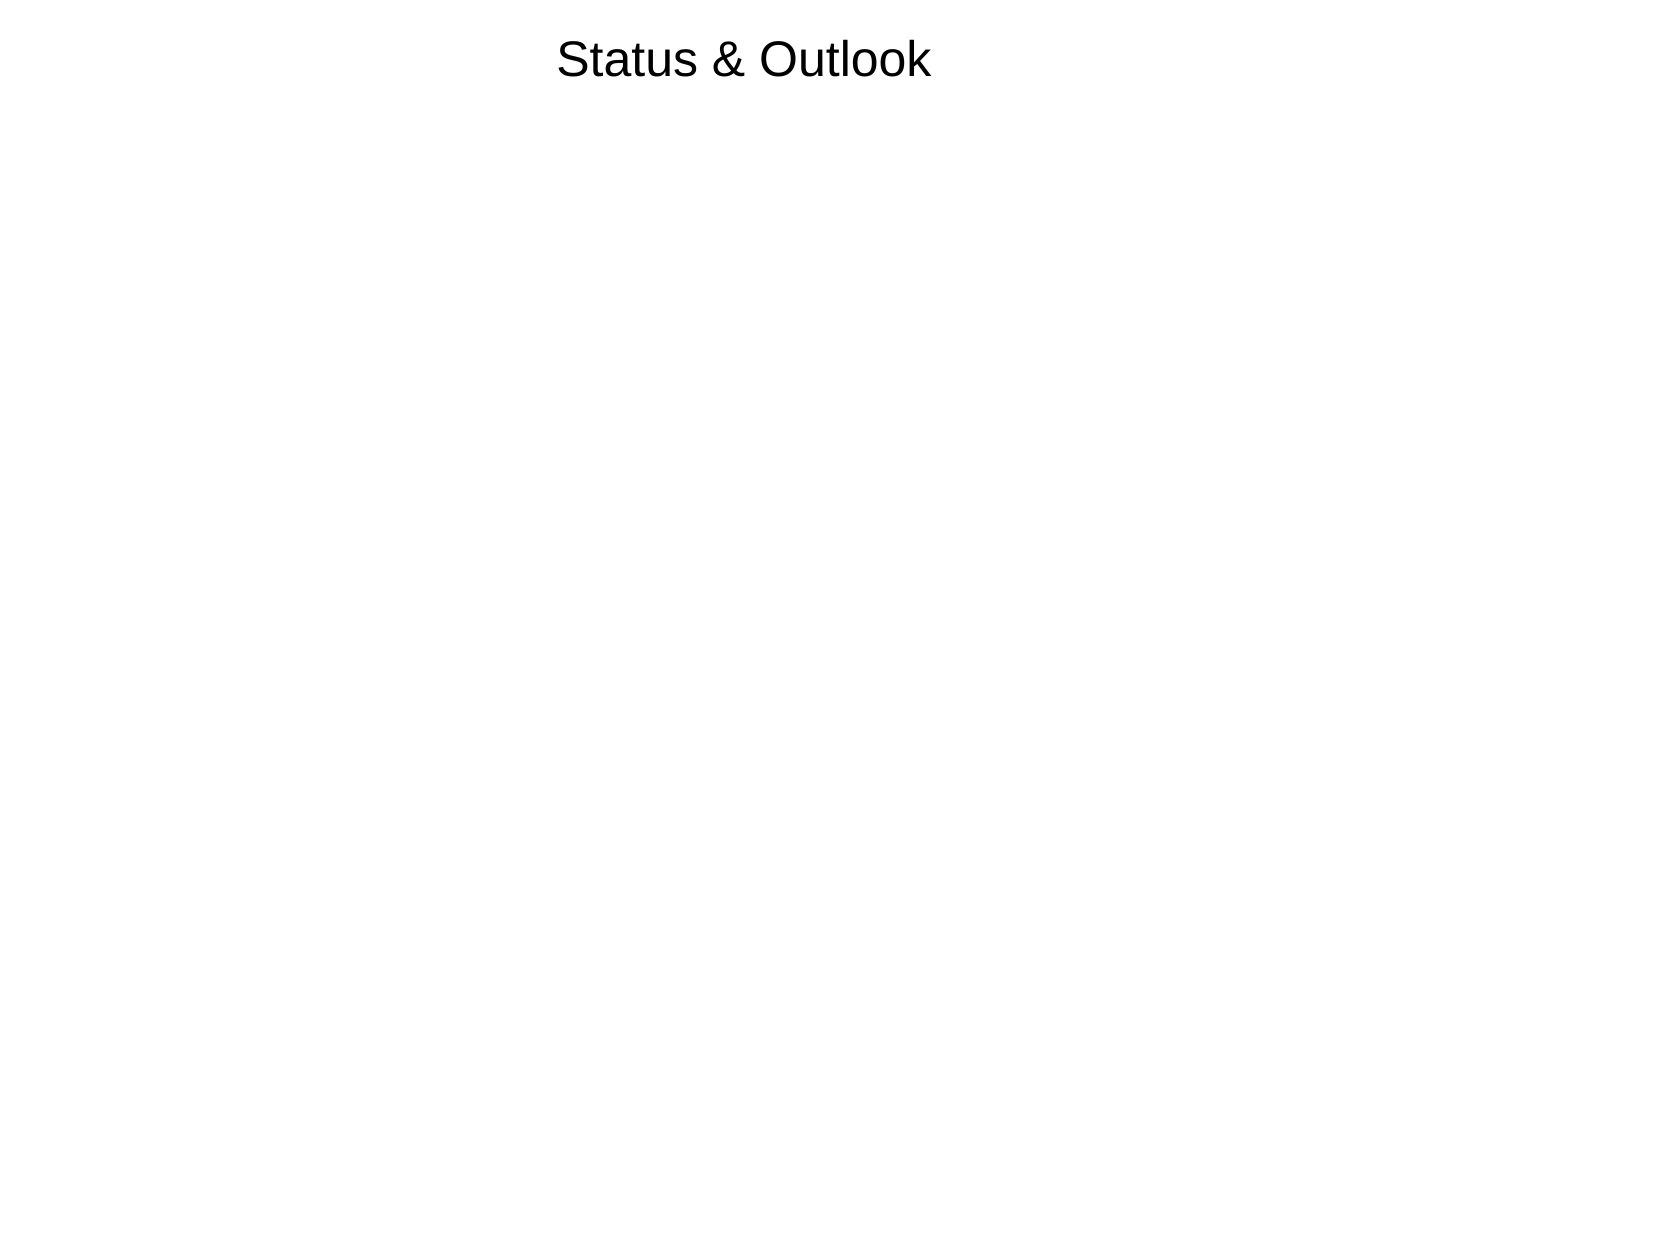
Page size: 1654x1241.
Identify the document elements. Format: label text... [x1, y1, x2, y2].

title Status & Outlook [29, 0, 1459, 119]
